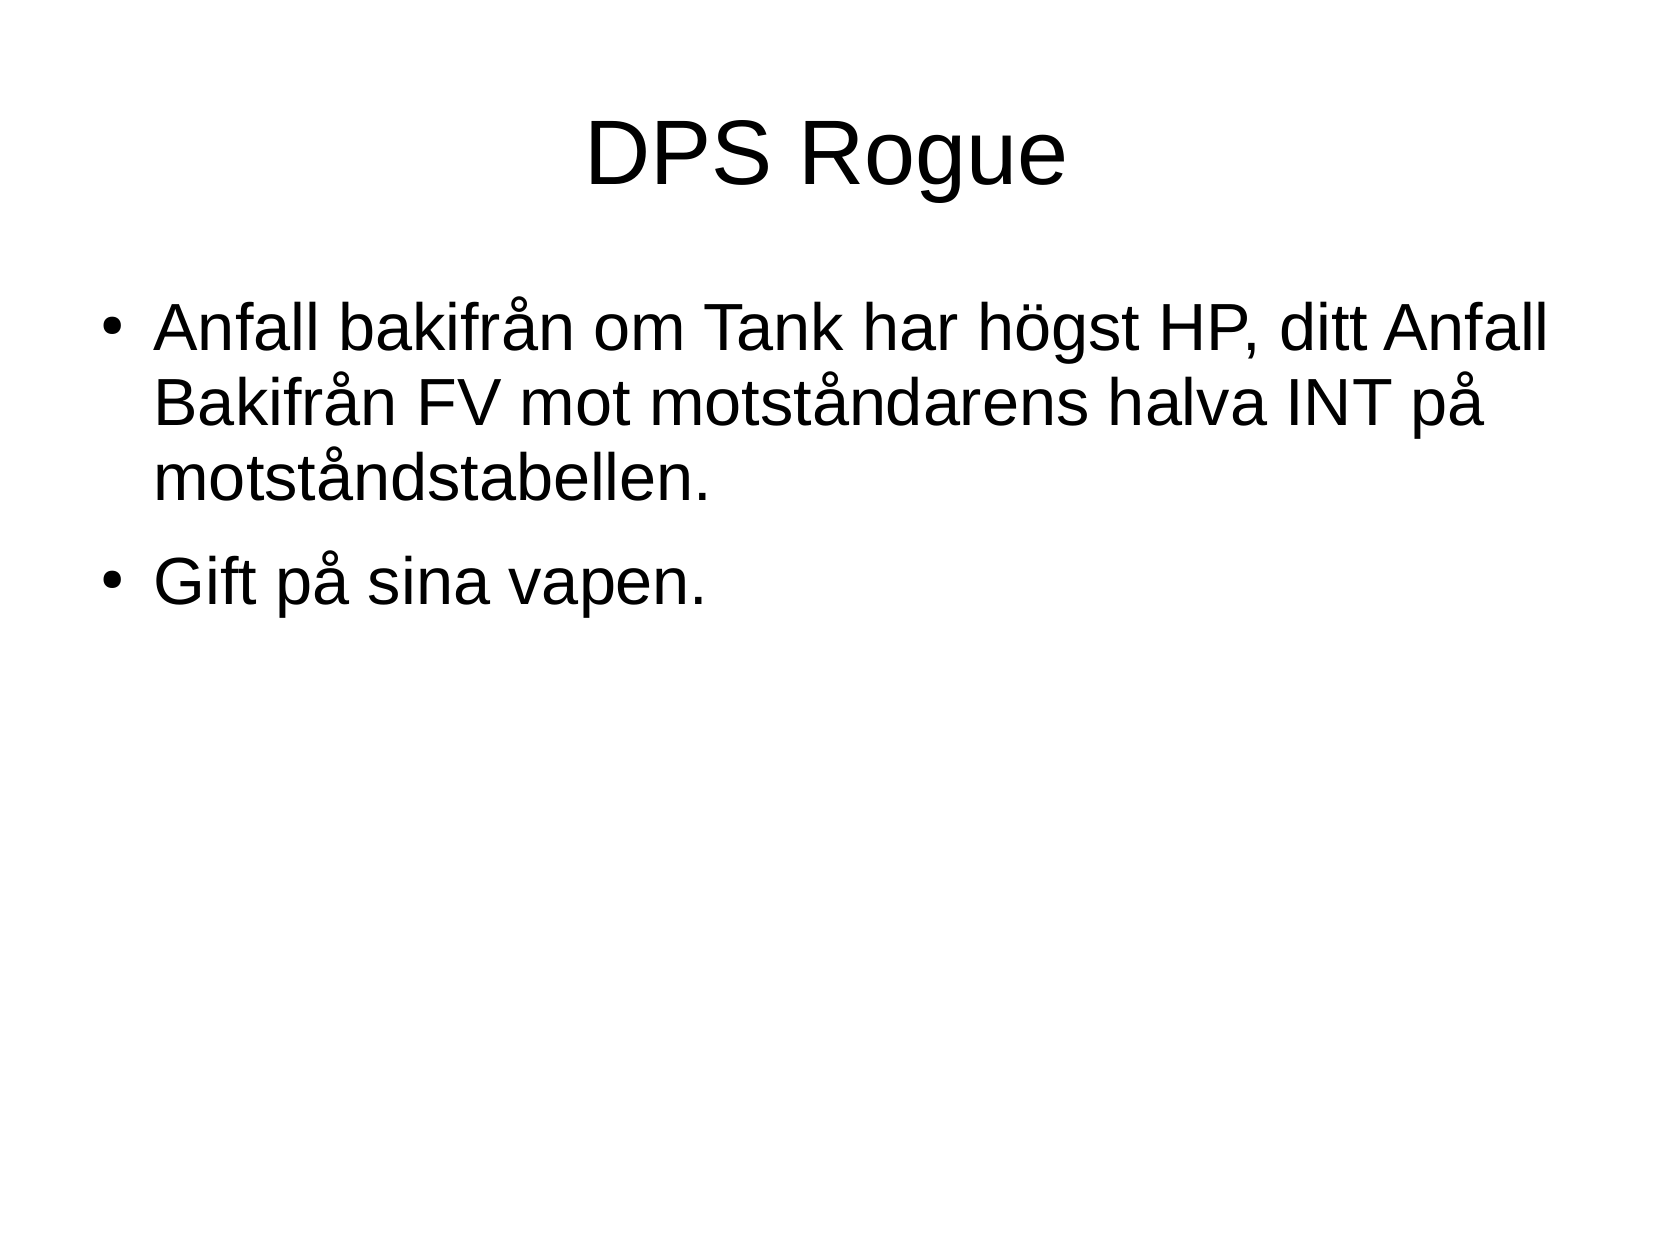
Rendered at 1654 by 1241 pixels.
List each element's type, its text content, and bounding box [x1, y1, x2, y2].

title DPS Rogue [82, 49, 1571, 257]
list Anfall bakifrån om Tank har högst HP, ditt Anfall Bakifrån FV mot motståndarens halva INT på motståndstabellen. Gift på sina vapen. [82, 290, 1571, 1109]
